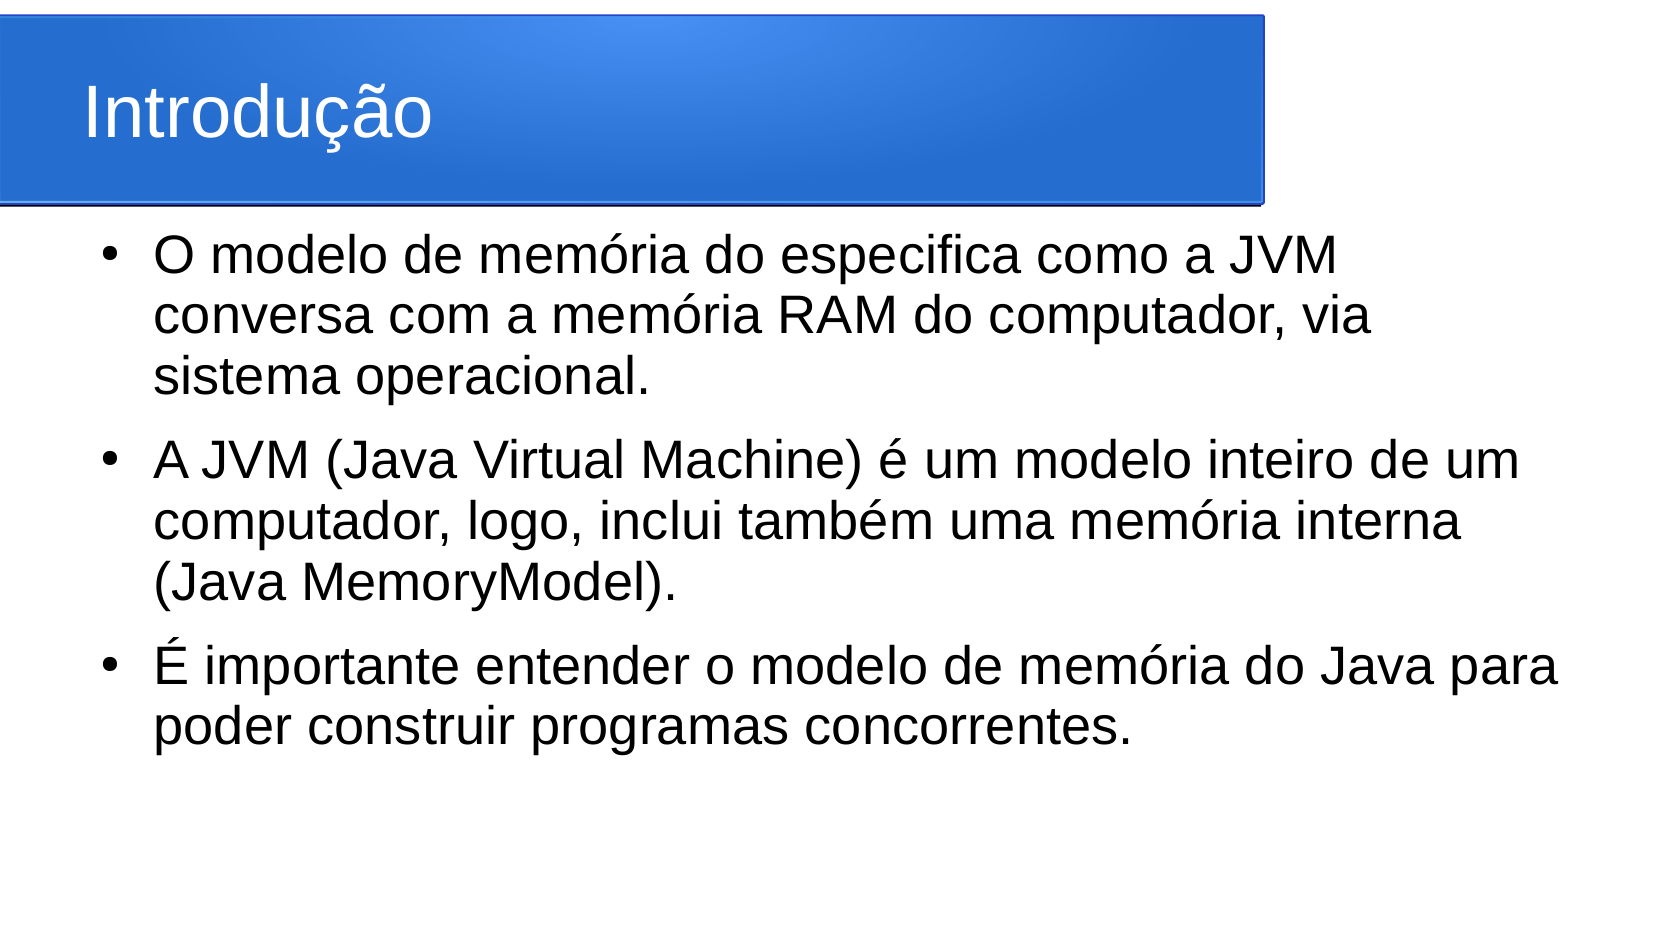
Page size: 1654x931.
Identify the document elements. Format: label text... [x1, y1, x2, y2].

title Introdução [82, 35, 1235, 189]
list O modelo de memória do especifica como a JVM conversa com a memória RAM do computador, via sistema operacional. A JVM (Java Virtual Machine) é um modelo inteiro de um computador, logo, inclui também uma memória interna (Java MemoryModel). É importante entender o modelo de memória do Java para poder construir programas concorrentes. [82, 224, 1571, 764]
